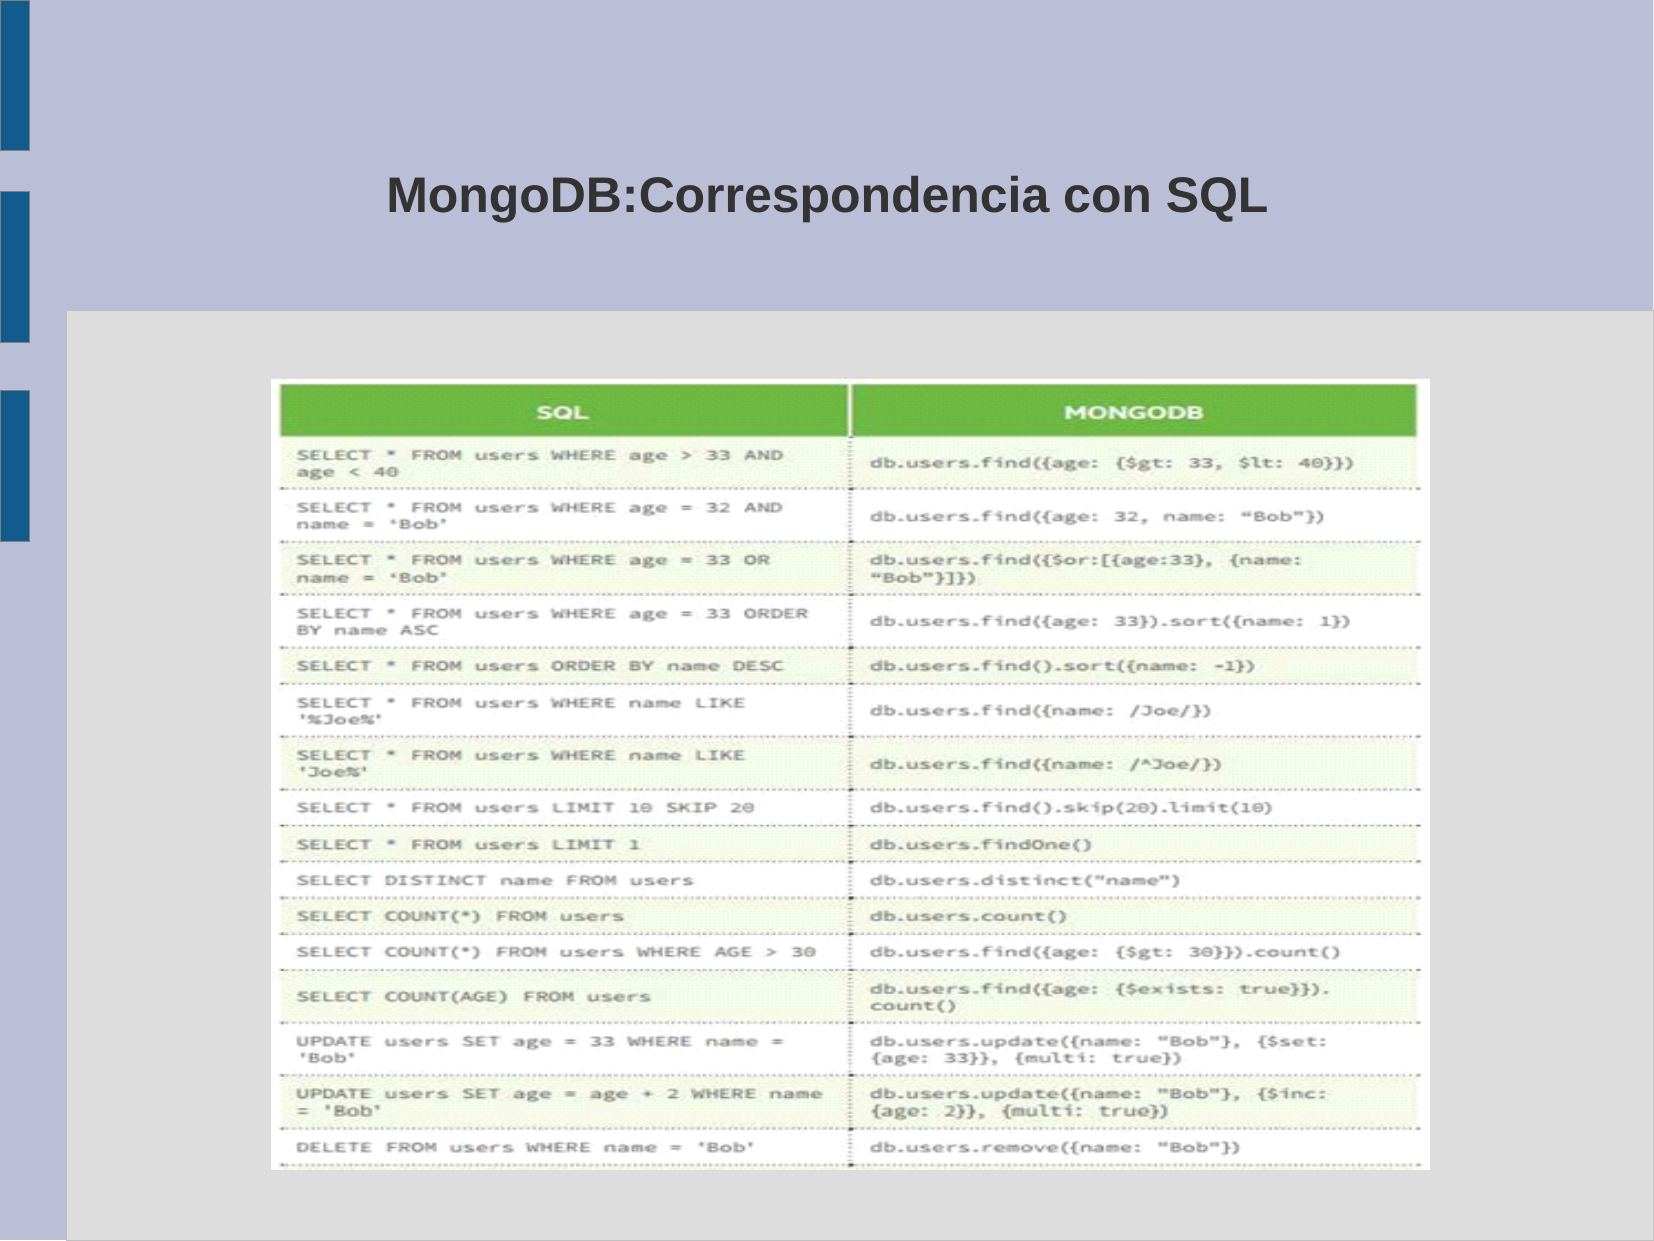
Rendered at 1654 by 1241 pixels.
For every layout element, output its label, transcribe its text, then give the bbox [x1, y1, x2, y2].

title MongoDB:Correspondencia con SQL [121, 91, 1534, 299]
picture [271, 377, 1430, 1170]
